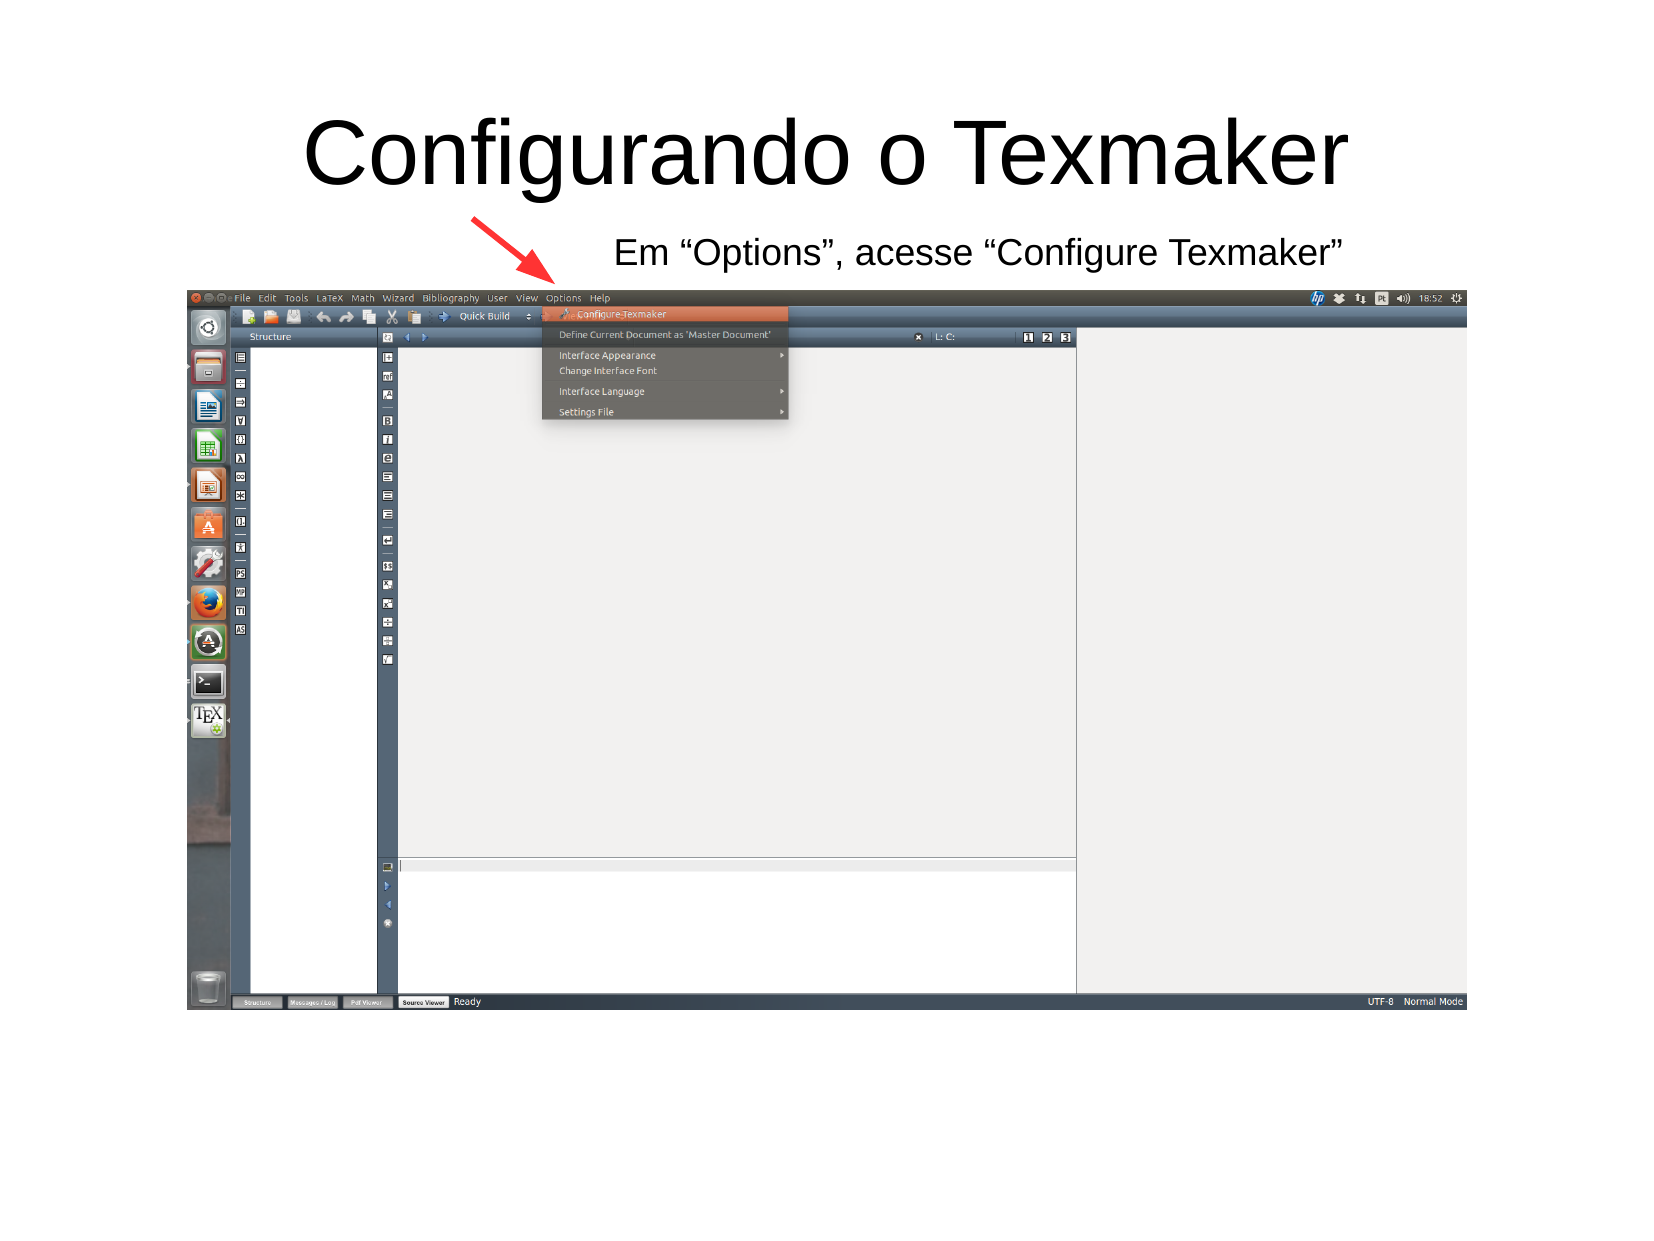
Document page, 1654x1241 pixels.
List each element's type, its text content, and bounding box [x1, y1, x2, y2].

title Configurando o Texmaker [82, 49, 1571, 257]
picture [187, 290, 1467, 1010]
text_box Em “Options”, acesse “Configure Texmaker” [598, 224, 1359, 282]
